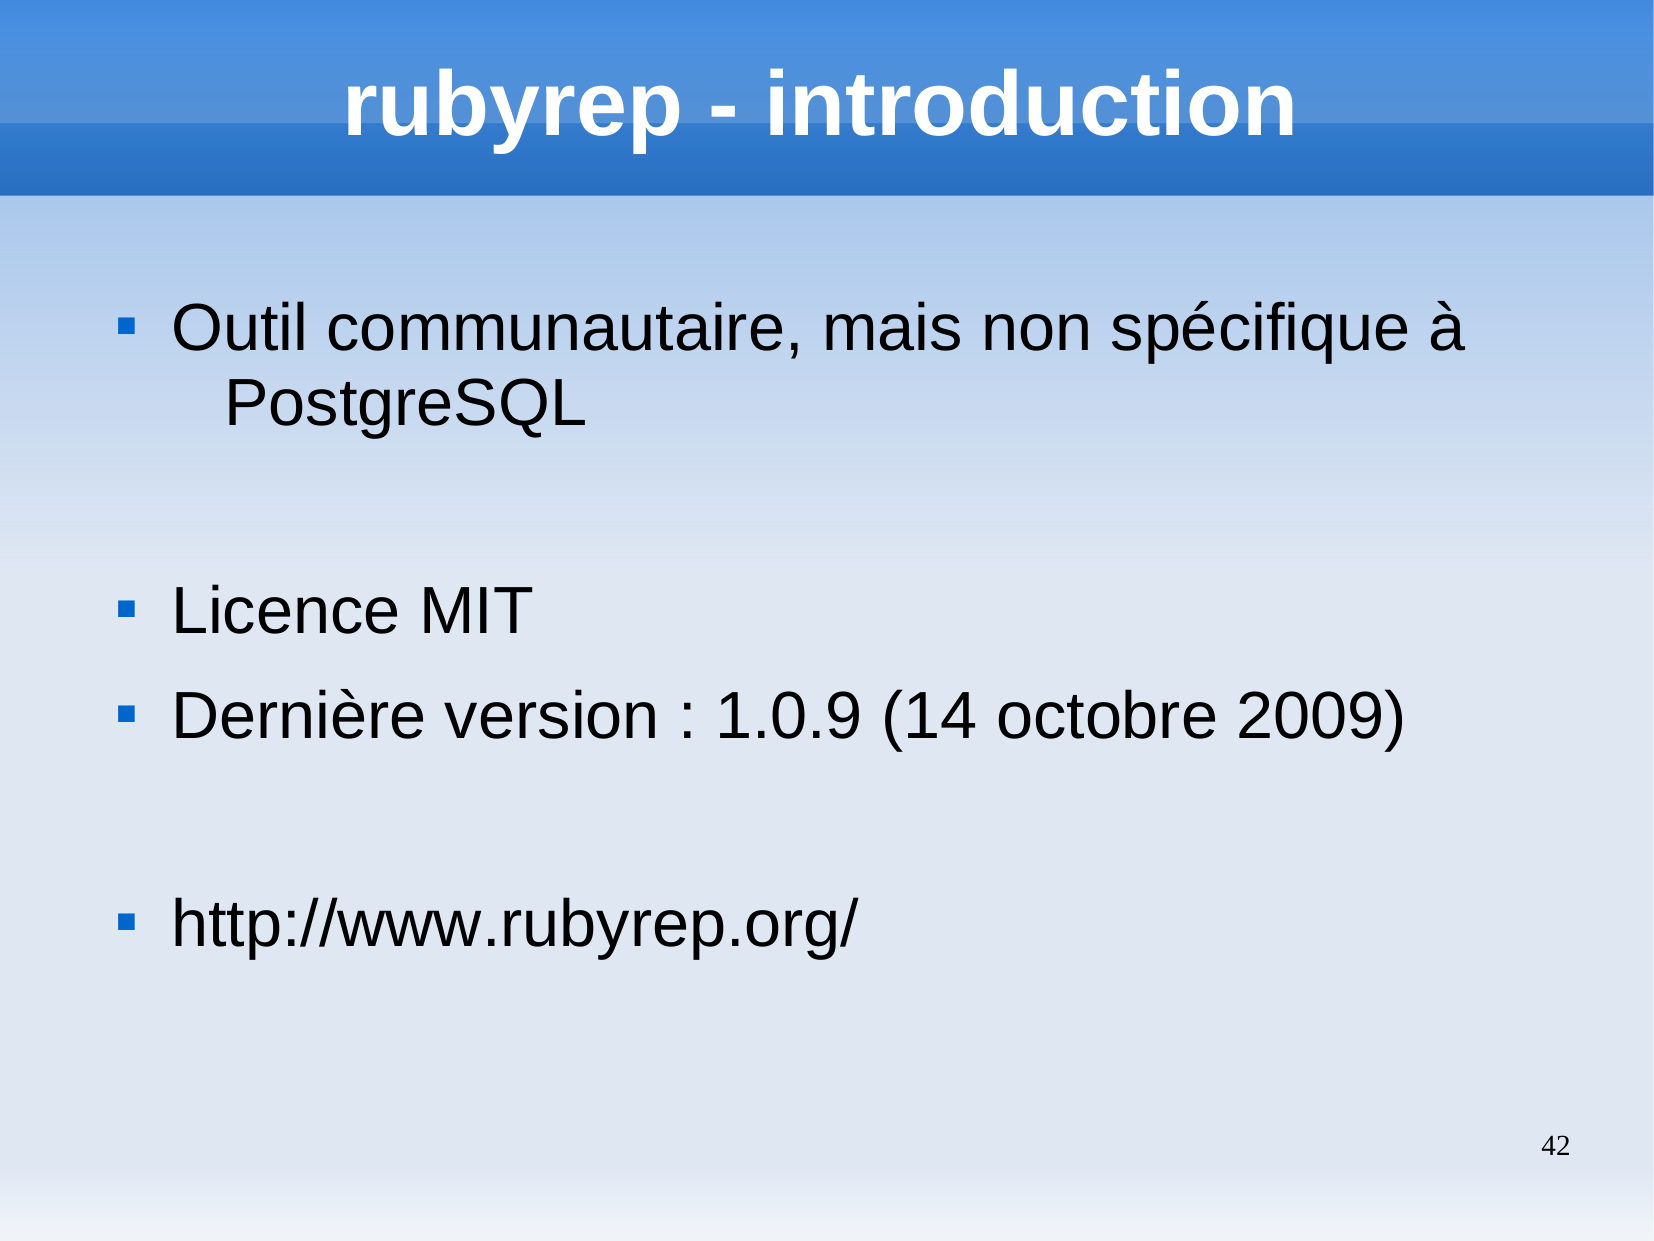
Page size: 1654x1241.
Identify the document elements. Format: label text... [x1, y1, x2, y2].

title rubyrep - introduction [76, 0, 1565, 208]
picture [0, 0, 1654, 1241]
list Outil communautaire, mais non spécifique à PostgreSQL Licence MIT Dernière version : 1.0.9 (14 octobre 2009) http://www.rubyrep.org/ [82, 290, 1571, 1109]
